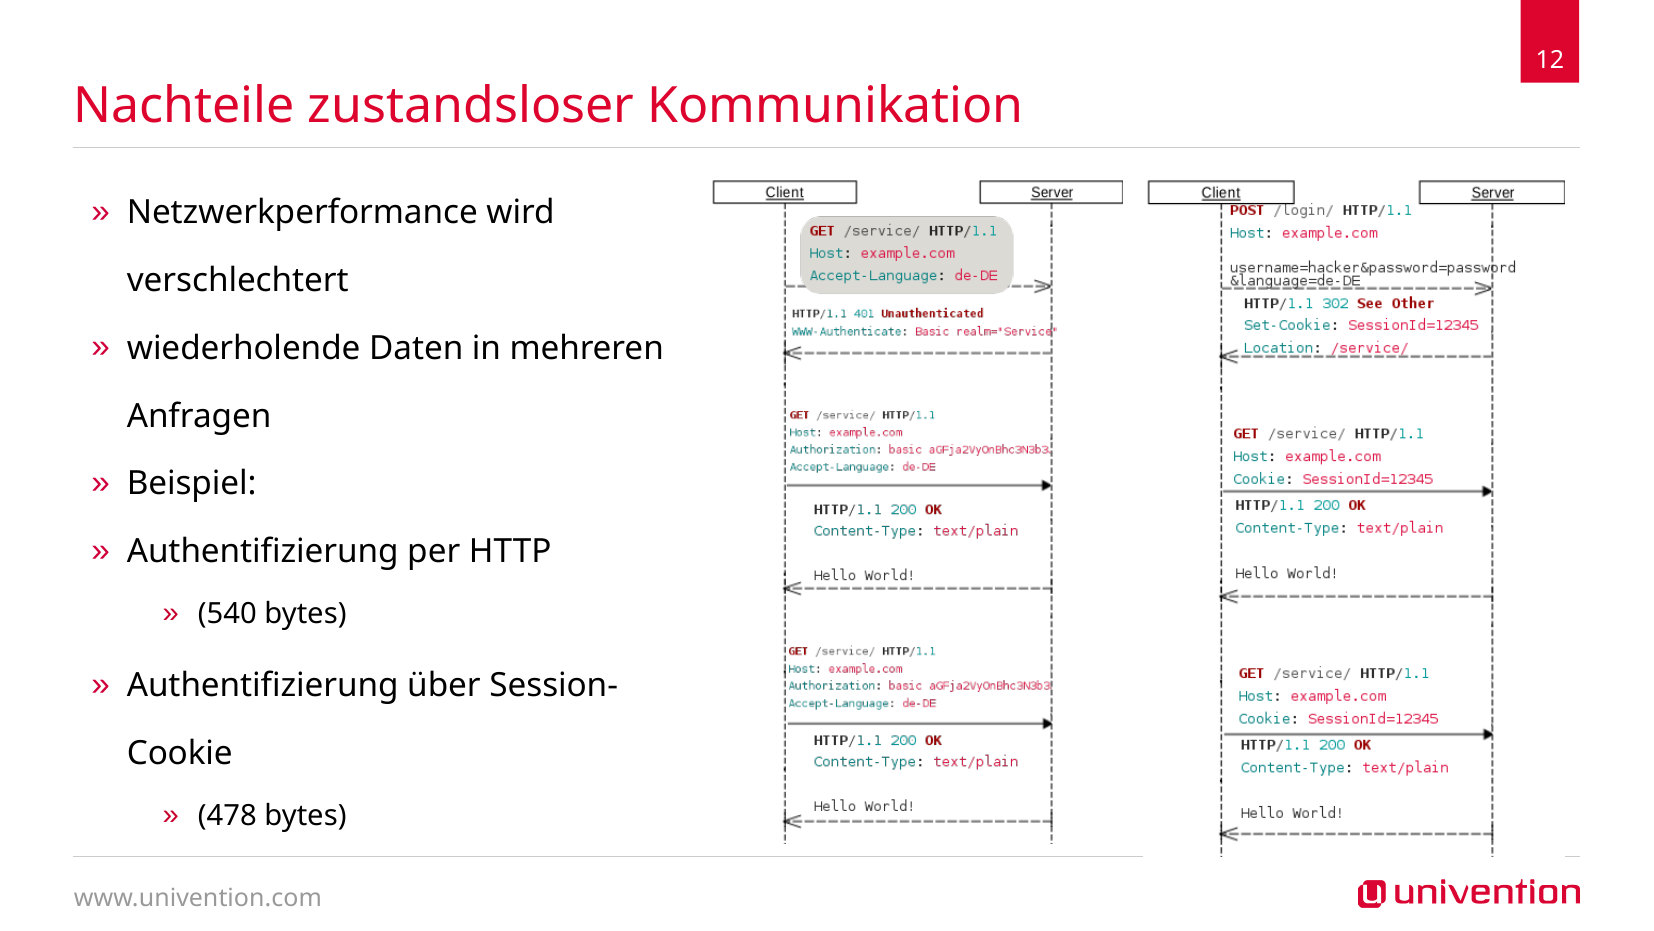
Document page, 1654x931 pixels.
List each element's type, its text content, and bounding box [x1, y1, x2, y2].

picture [708, 177, 1123, 844]
list Netzwerkperformance wird verschlechtert wiederholende Daten in mehreren Anfragen Beispiel: Authentifizierung per HTTP (540 bytes) Authentifizierung über Session-Cookie (478 bytes) [73, 165, 709, 756]
title Nachteile zustandsloser Kommunikation [73, 59, 1580, 148]
picture [1358, 879, 1580, 908]
picture [1143, 177, 1565, 857]
